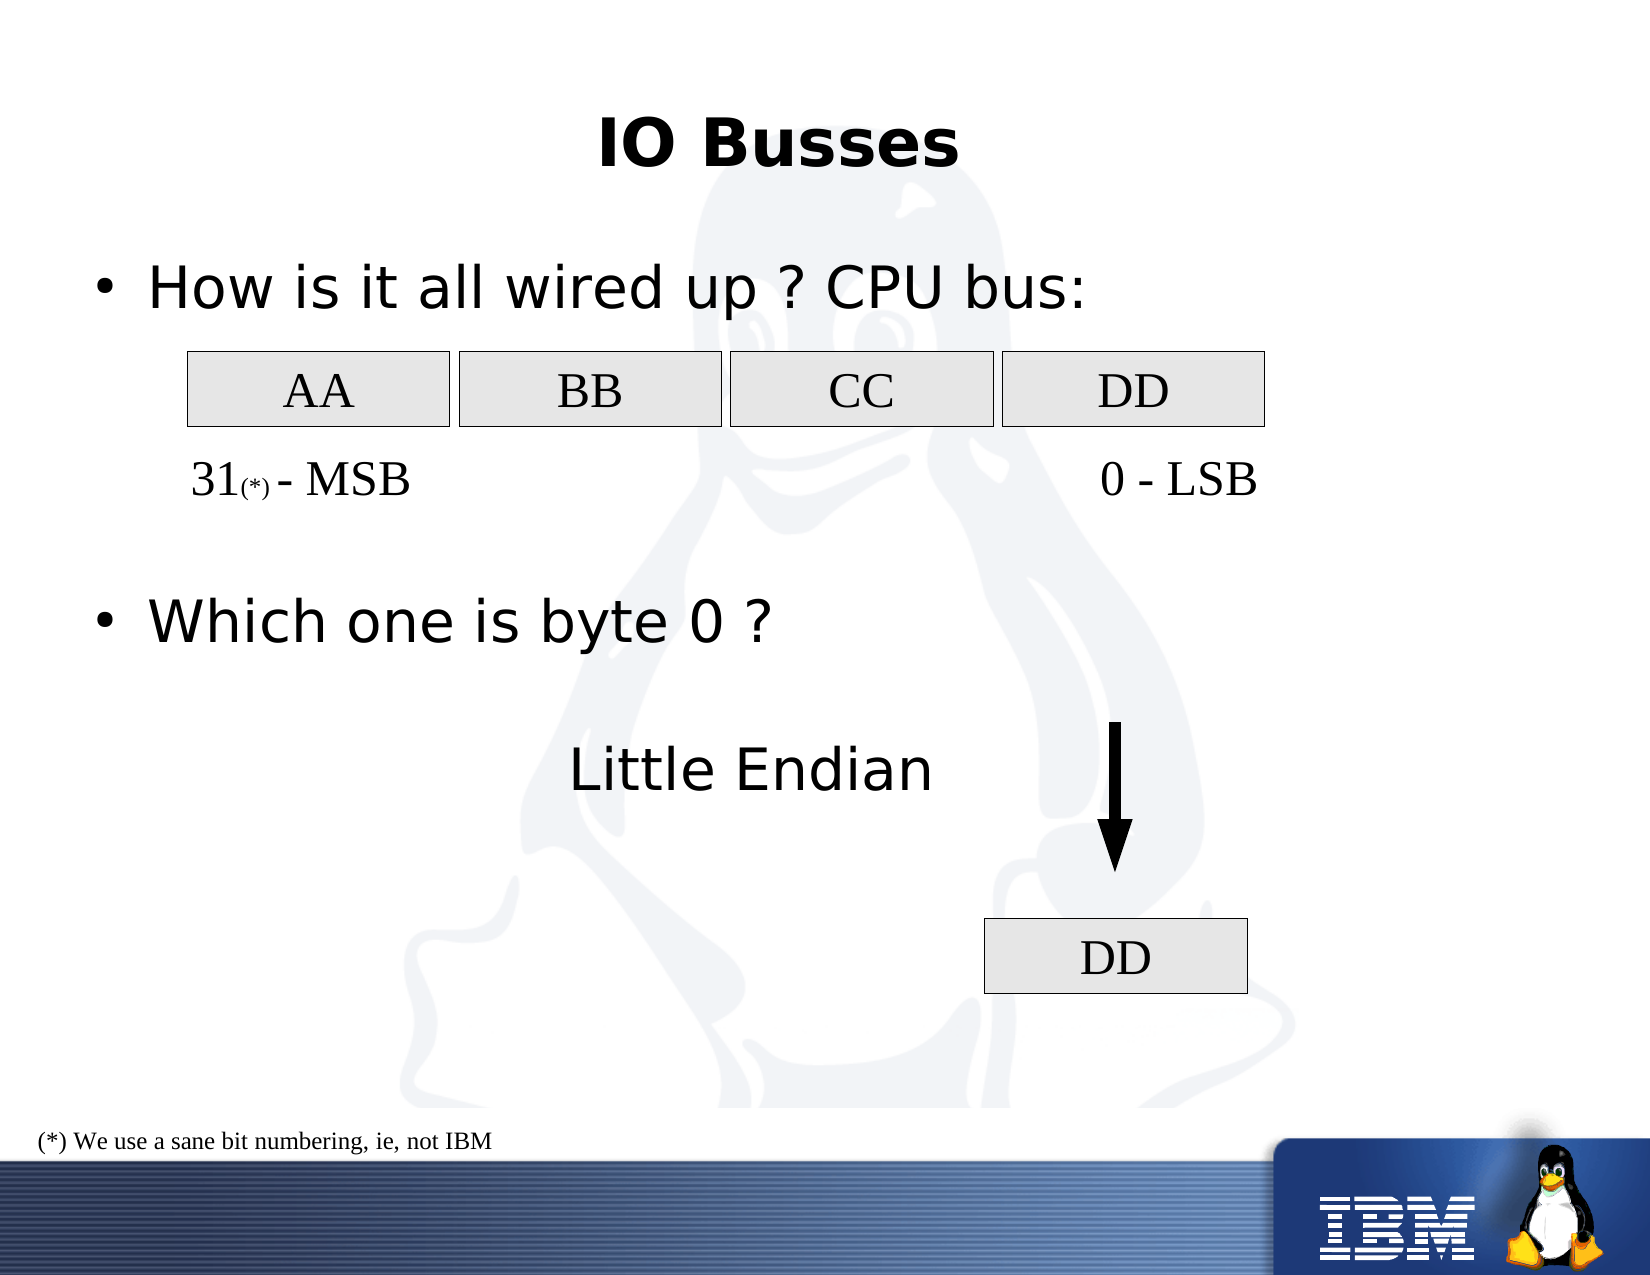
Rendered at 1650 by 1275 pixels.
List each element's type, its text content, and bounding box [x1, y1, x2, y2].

text_box BB [459, 351, 722, 427]
text_box (*) We use a sane bit numbering, ie, not IBM [37, 1125, 491, 1153]
text_box Little Endian [568, 730, 935, 799]
title IO Busses [76, 76, 1457, 211]
text_box 0 - LSB [1100, 446, 1259, 502]
list How is it all wired up ? CPU bus: Which one is byte 0 ? [76, 253, 1457, 1147]
text_box DD [984, 918, 1248, 994]
text_box 31(*) - MSB [190, 446, 451, 502]
text_box DD [1002, 351, 1265, 427]
text_box AA [187, 351, 450, 427]
text_box CC [730, 351, 994, 427]
